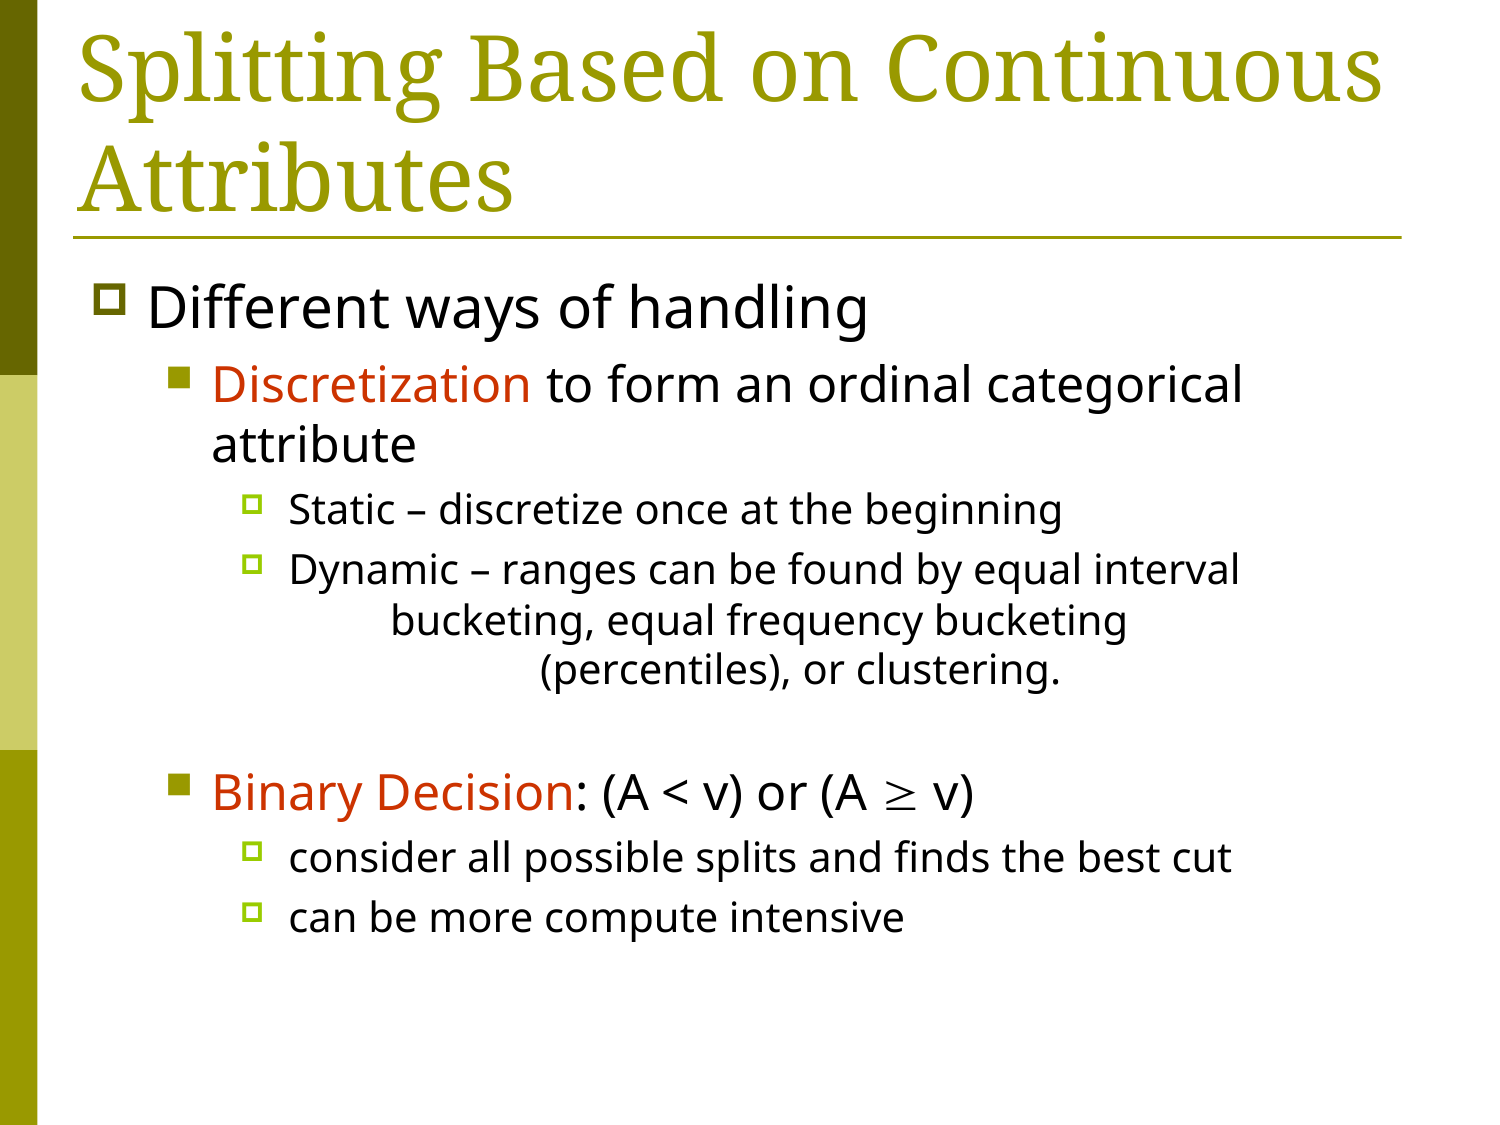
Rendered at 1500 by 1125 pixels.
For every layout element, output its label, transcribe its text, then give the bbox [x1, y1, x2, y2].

title Splitting Based on Continuous Attributes [62, 149, 1463, 238]
list Different ways of handling Discretization to form an ordinal categorical attribute Static – discretize once at the beginning Dynamic – ranges can be found by equal interval bucketing, equal frequency bucketing (percentiles), or clustering. Binary Decision: (A < v) or (A  v) consider all possible splits and finds the best cut can be more compute intensive [75, 262, 1426, 1006]
